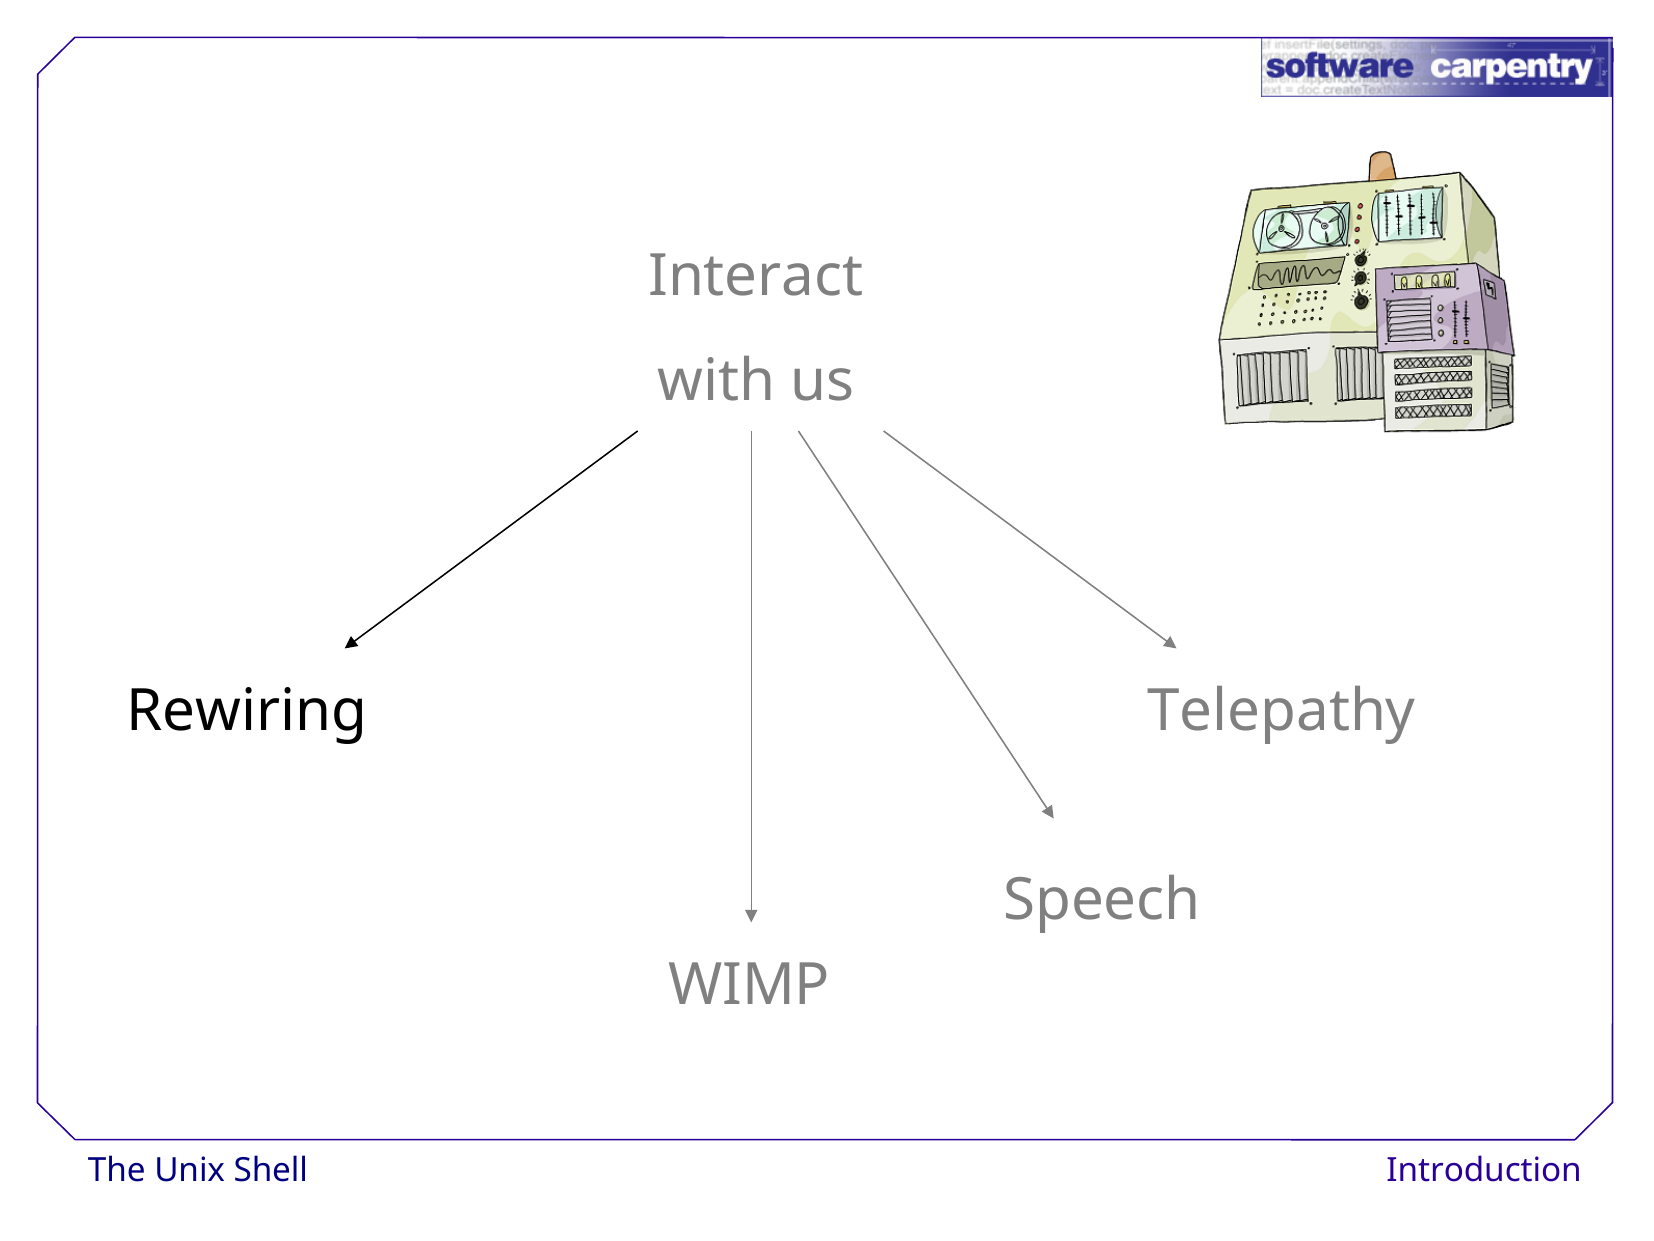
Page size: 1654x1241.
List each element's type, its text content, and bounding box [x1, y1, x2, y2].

text_box Speech [913, 818, 1291, 939]
picture [1185, 119, 1555, 455]
text_box Interact with us [558, 194, 954, 421]
text_box Rewiring [36, 629, 457, 750]
text_box Telepathy [1057, 629, 1506, 750]
picture [1261, 39, 1613, 97]
text_box WIMP [578, 903, 921, 1025]
